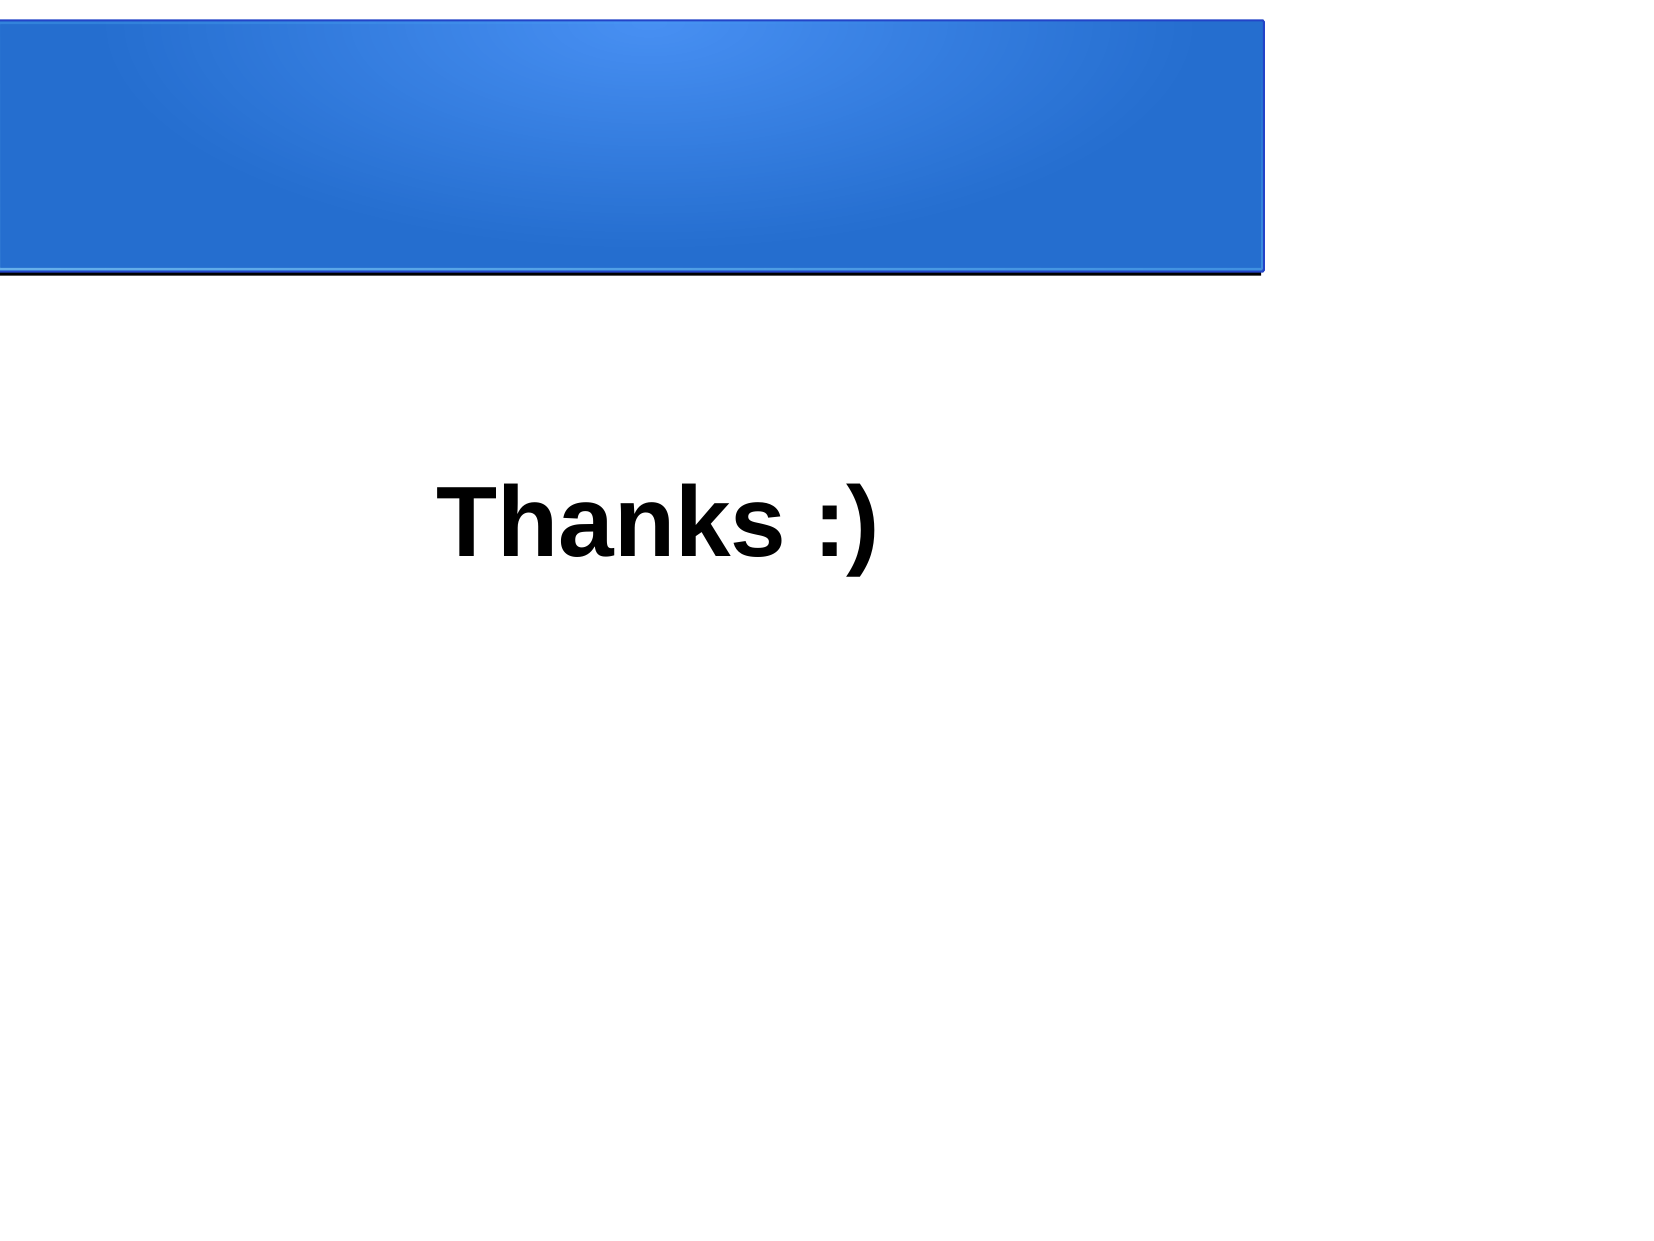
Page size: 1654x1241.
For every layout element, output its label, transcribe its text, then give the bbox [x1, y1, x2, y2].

subtitle Thanks :) [82, 47, 1235, 997]
